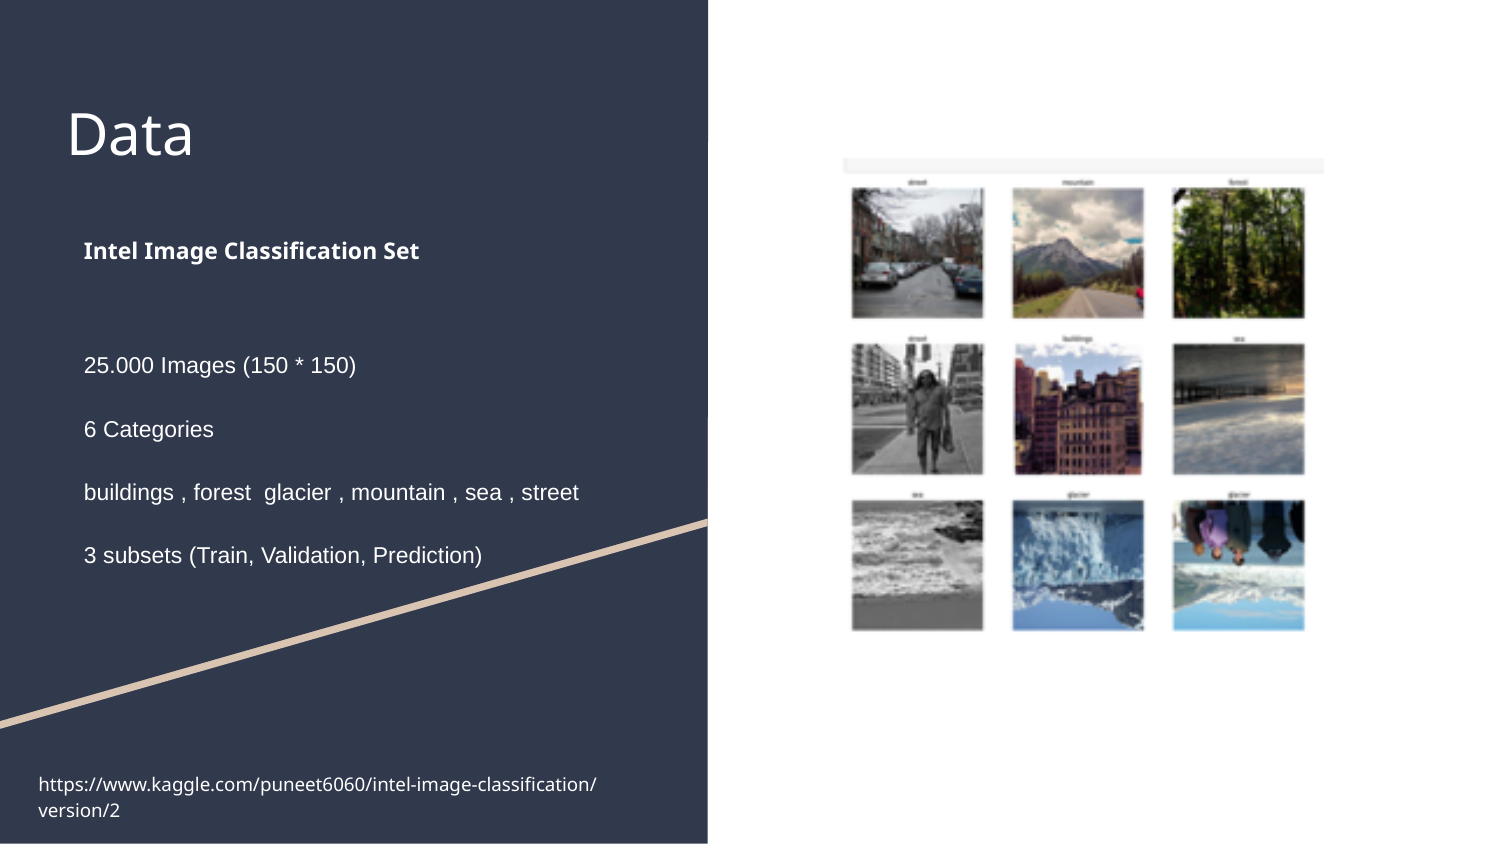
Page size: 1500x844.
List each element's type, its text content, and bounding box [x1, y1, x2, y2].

picture [827, 158, 1324, 648]
text_box https://www.kaggle.com/puneet6060/intel-image-classification/version/2 [23, 754, 687, 844]
title Data [51, 82, 660, 494]
text_box Intel Image Classification Set 25.000 Images (150 * 150) 6 Categories buildings , forest glacier , mountain , sea , street 3 subsets (Train, Validation, Prediction) [68, 189, 648, 682]
